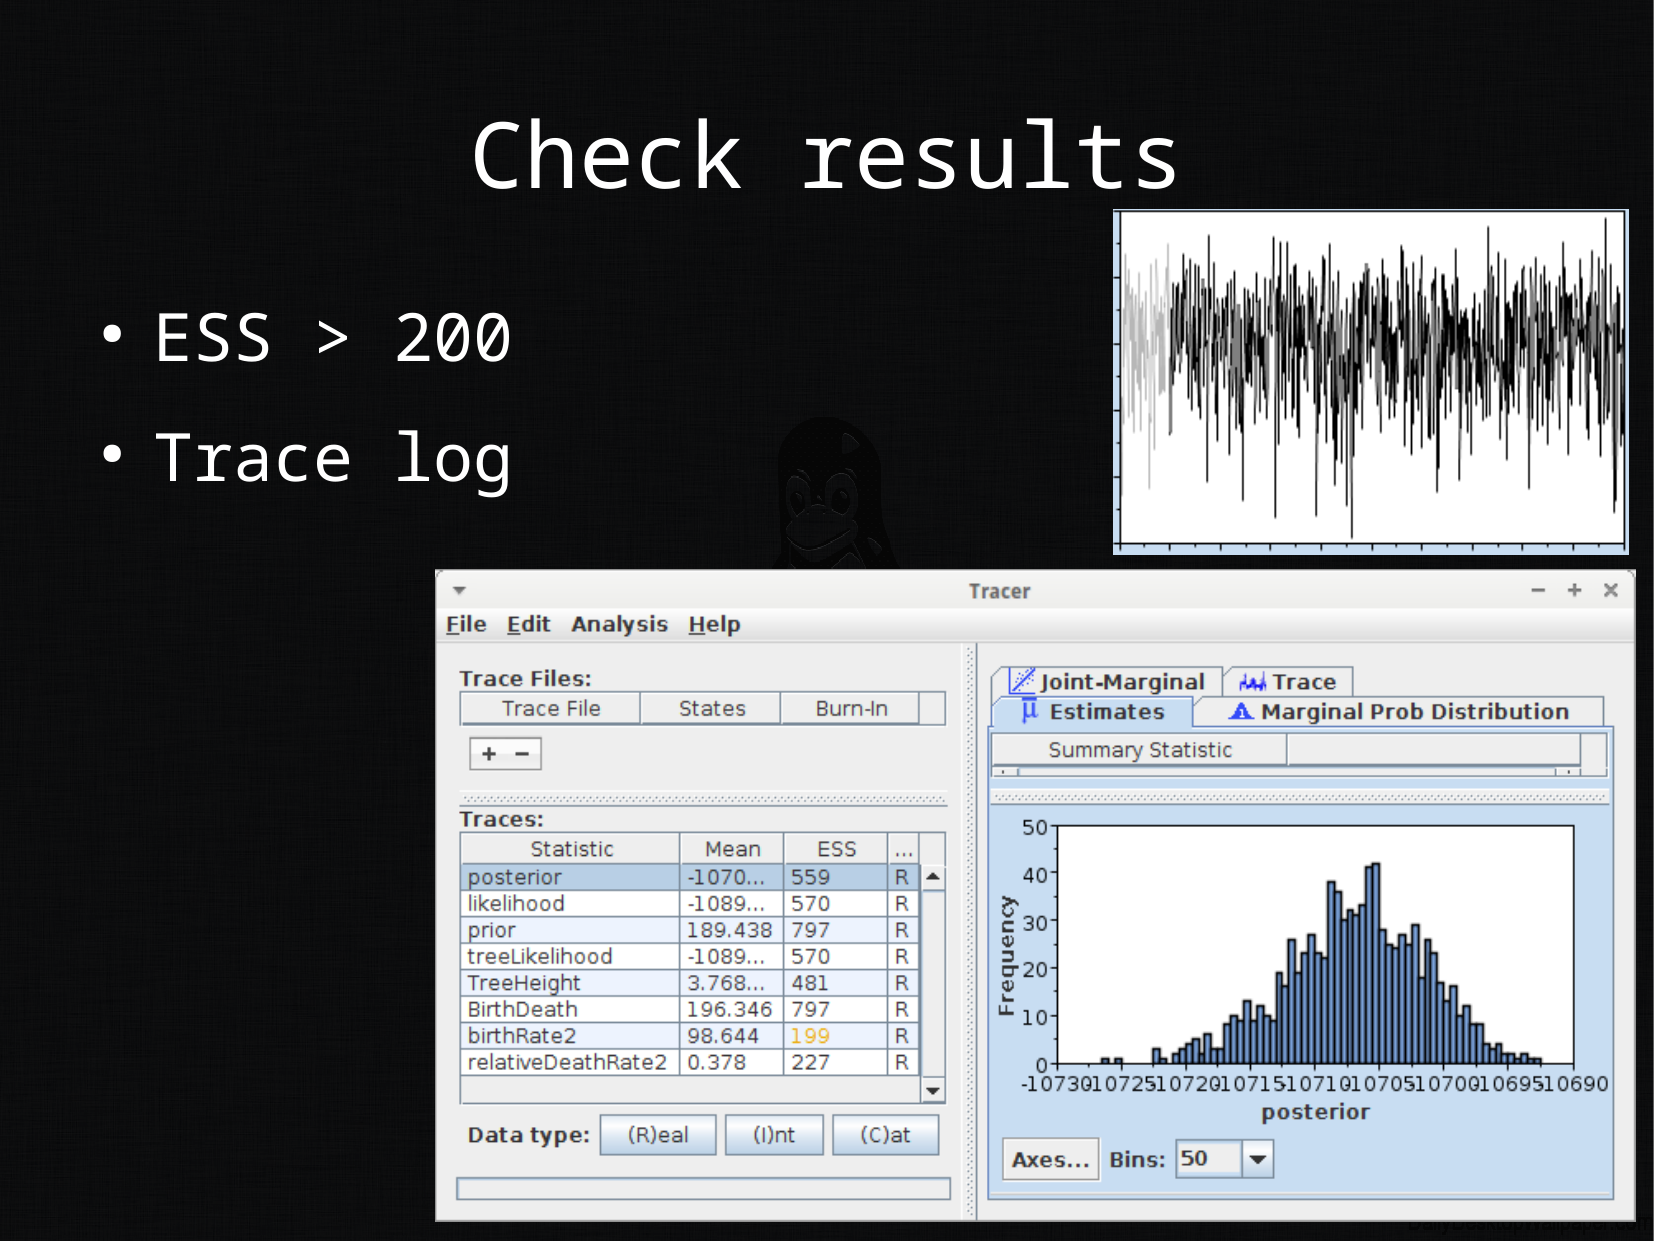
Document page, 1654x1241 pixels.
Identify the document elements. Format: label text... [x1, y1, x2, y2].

list ESS > 200 Trace log [82, 290, 1571, 1010]
title Check results [82, 49, 1571, 257]
picture [0, 0, 1654, 1241]
